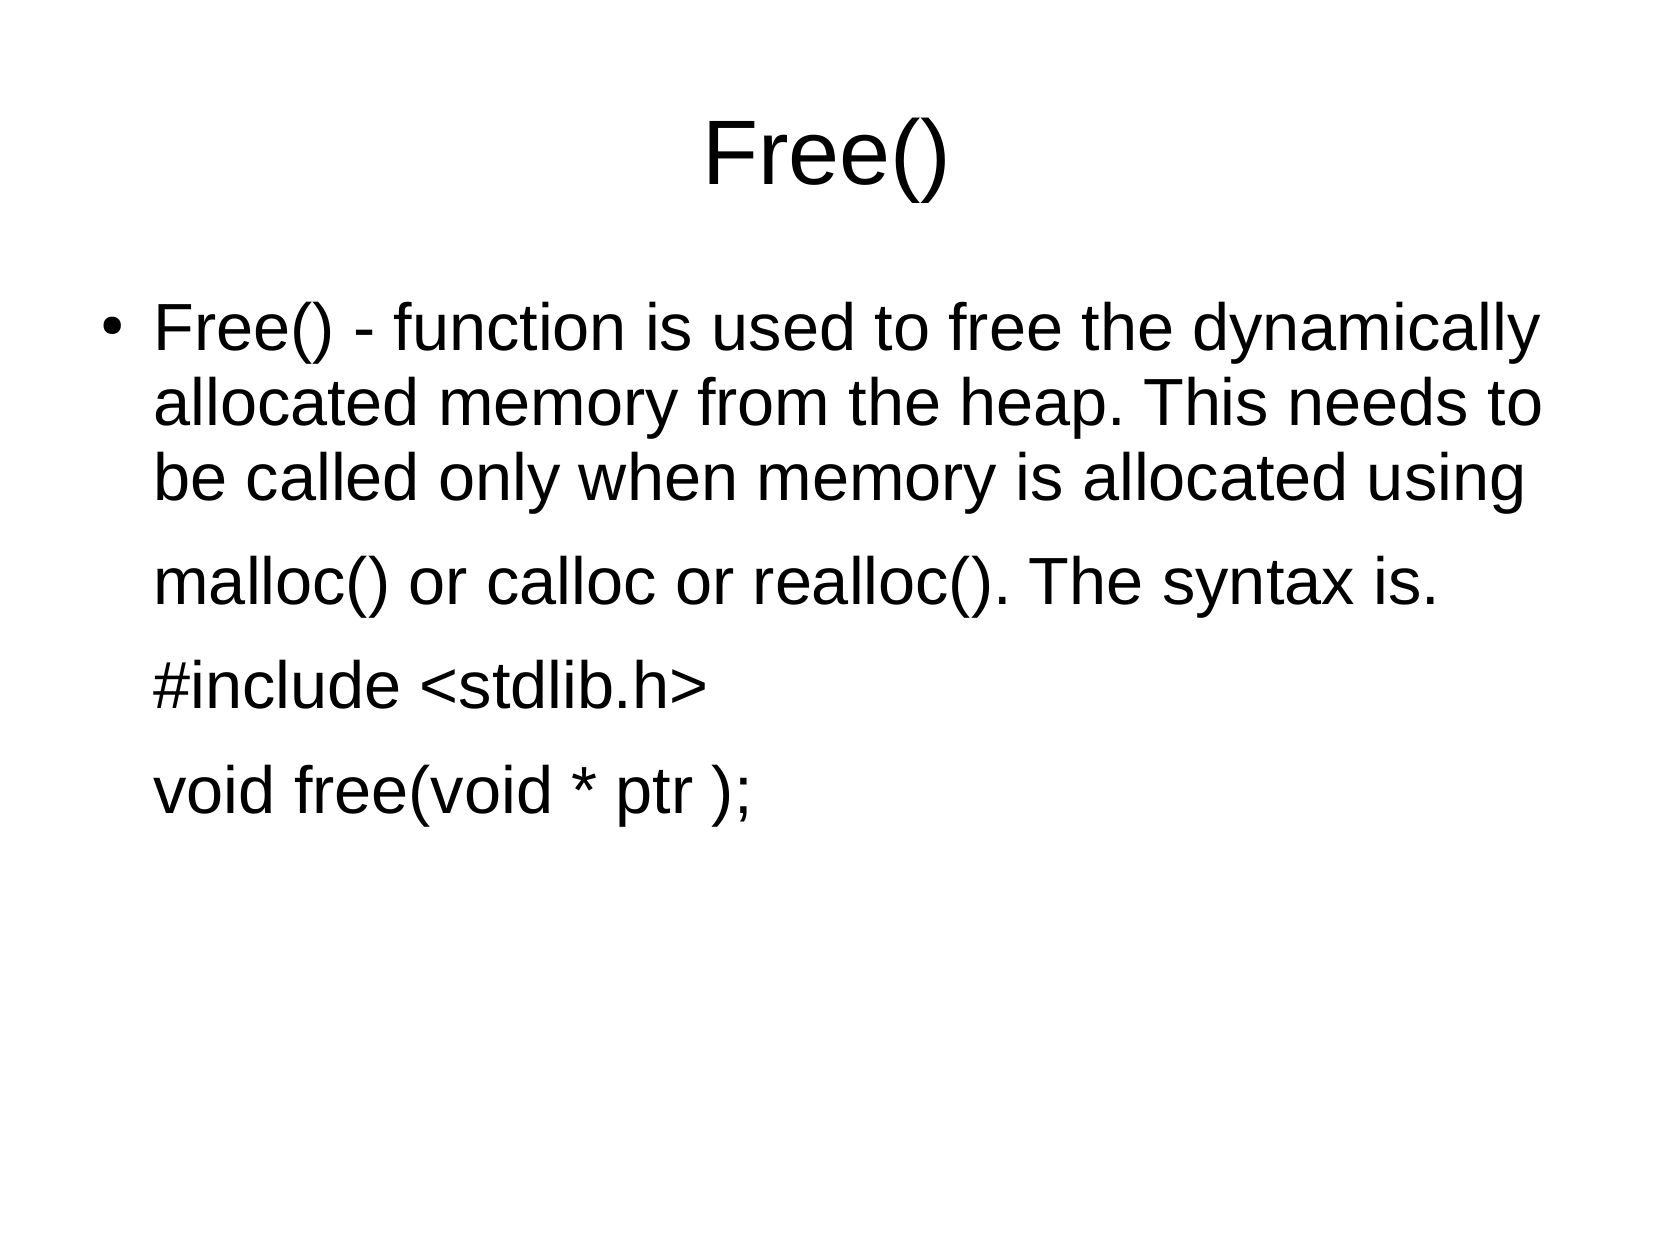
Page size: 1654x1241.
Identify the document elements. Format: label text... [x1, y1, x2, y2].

title Free() [82, 49, 1571, 257]
list Free() - function is used to free the dynamically allocated memory from the heap. This needs to be called only when memory is allocated using malloc() or calloc or realloc(). The syntax is. #include <stdlib.h> void free(void * ptr ); [82, 290, 1571, 1010]
